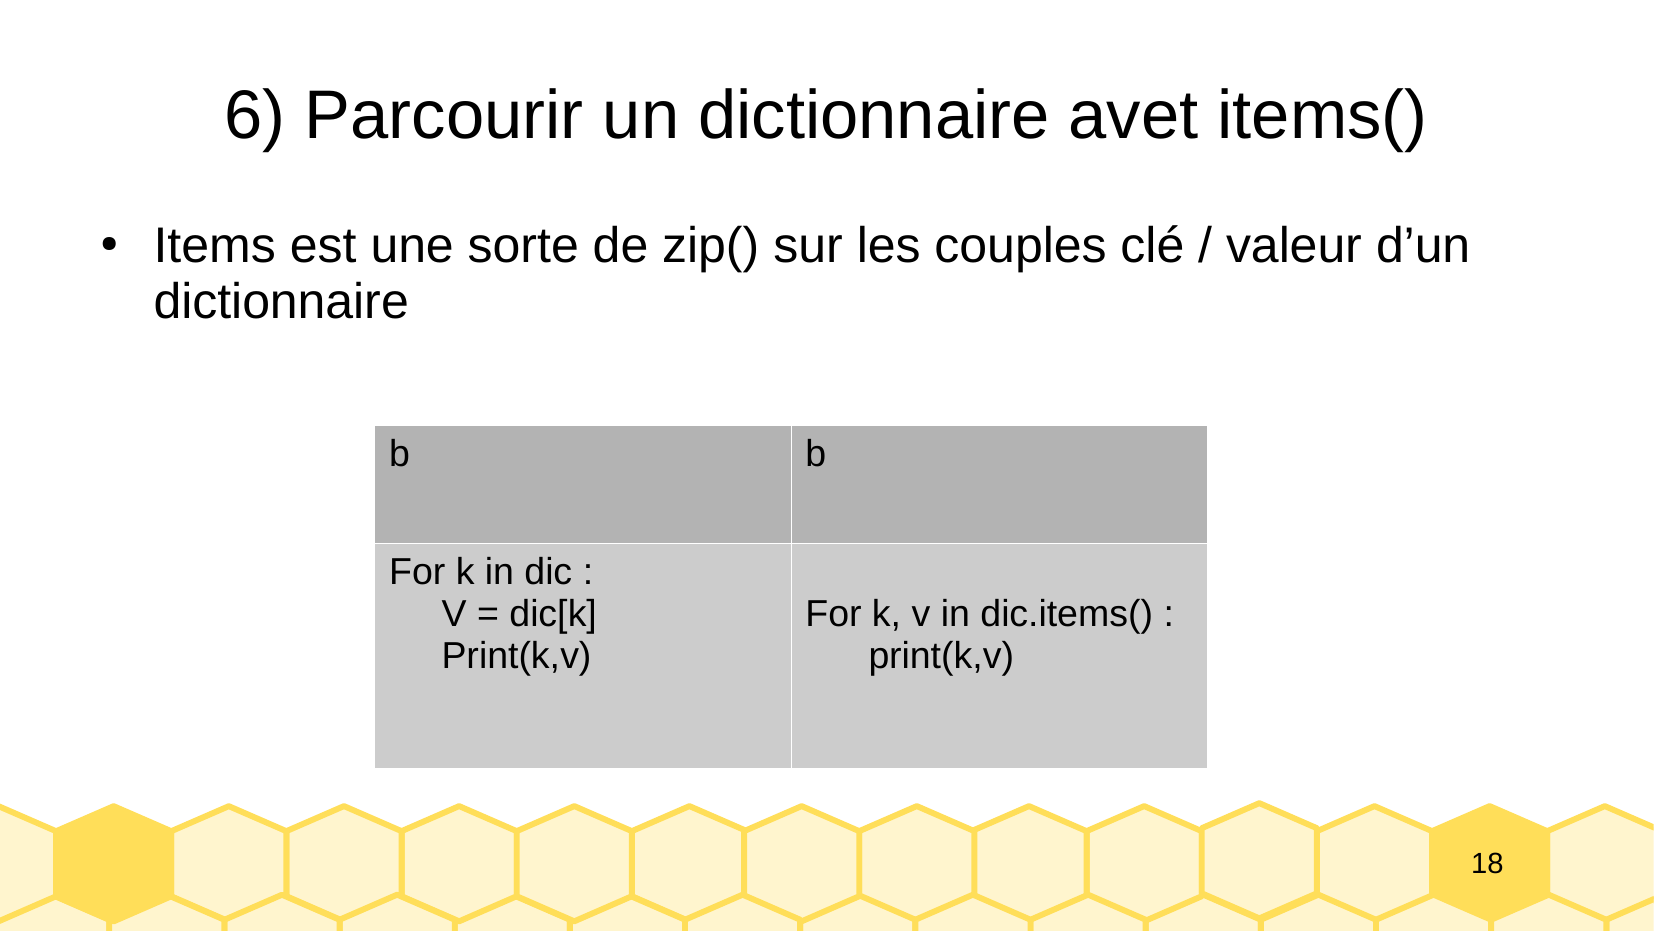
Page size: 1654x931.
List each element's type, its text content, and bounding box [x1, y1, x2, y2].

table_cell For k, v in dic.items() : print(k,v) [792, 544, 1207, 768]
title 6) Parcourir un dictionnaire avet items() [82, 37, 1571, 193]
table_header b [792, 426, 1207, 543]
table_header b [375, 426, 791, 543]
list Items est une sorte de zip() sur les couples clé / valeur d’un dictionnaire [82, 217, 1571, 758]
table_cell For k in dic : V = dic[k] Print(k,v) [375, 544, 791, 768]
